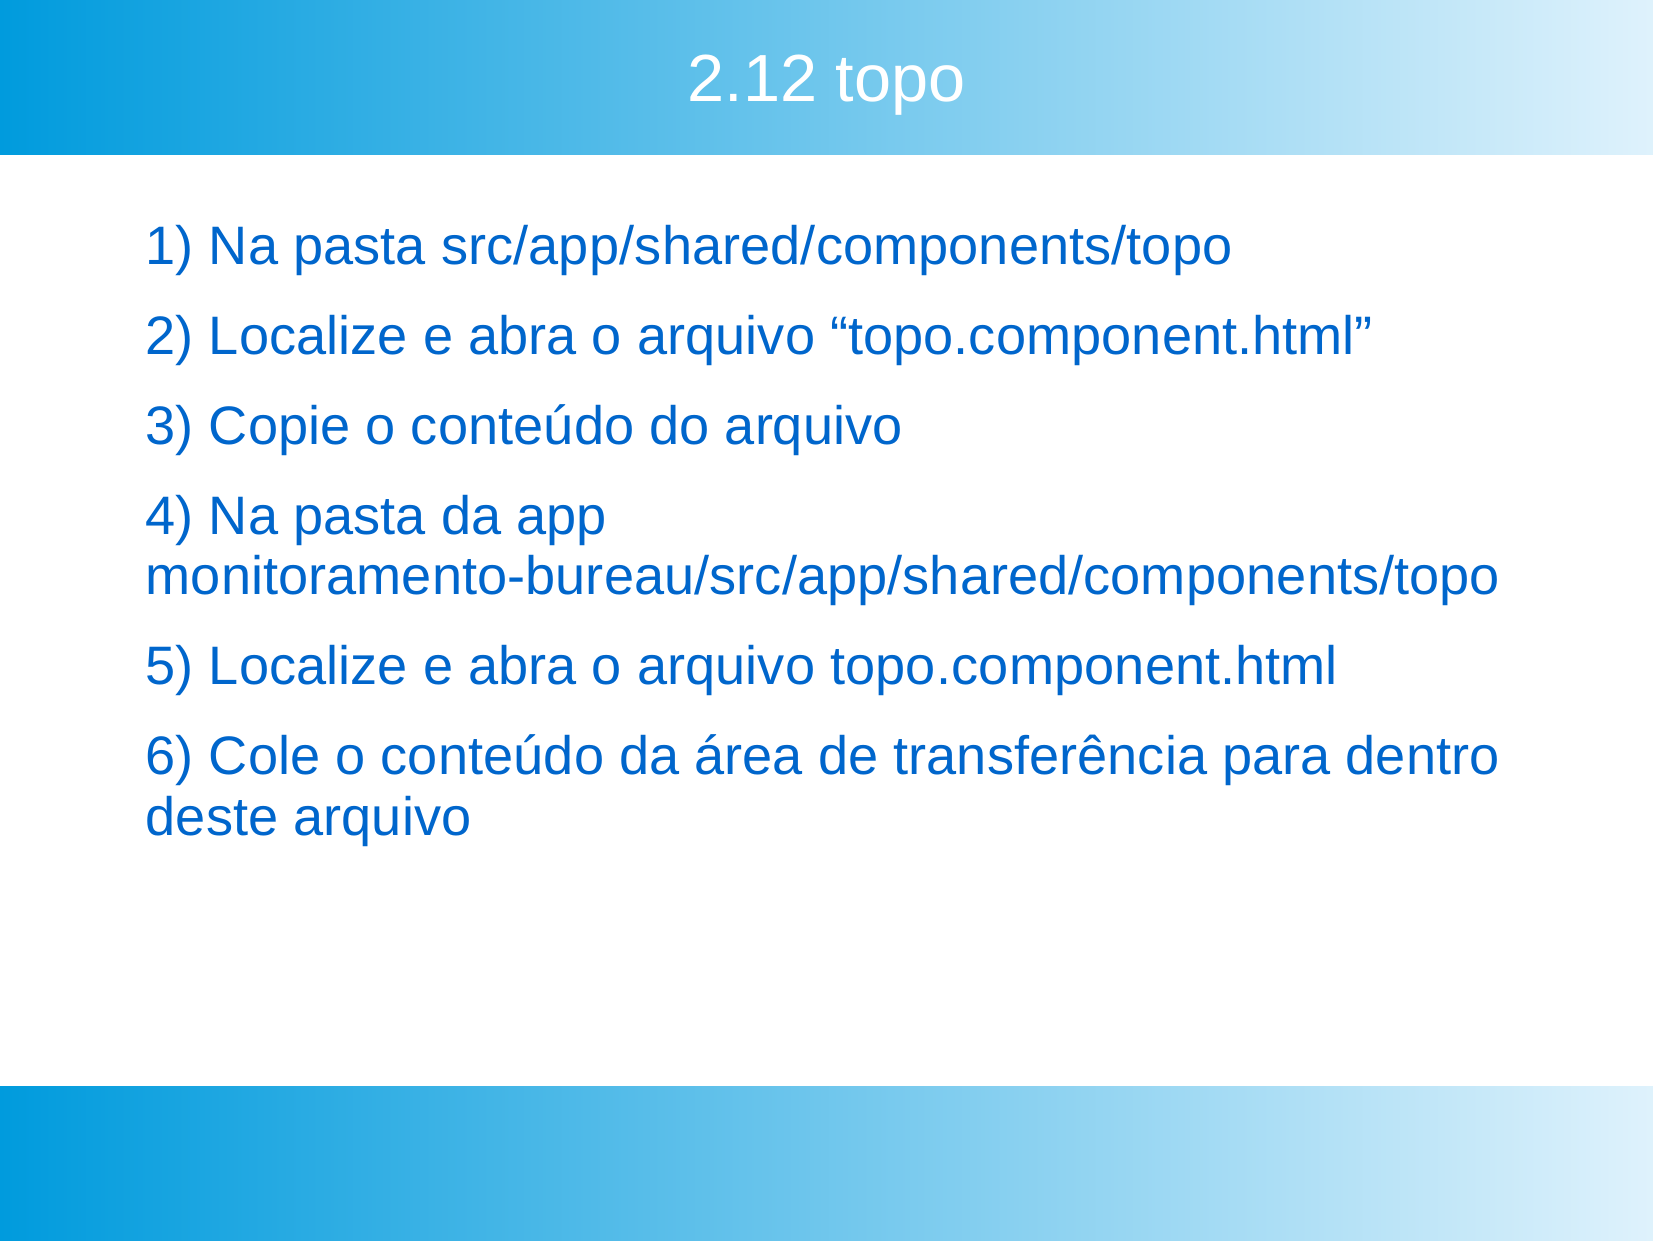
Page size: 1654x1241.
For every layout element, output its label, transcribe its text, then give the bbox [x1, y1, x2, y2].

title 2.12 topo [82, 25, 1571, 131]
list 1) Na pasta src/app/shared/components/topo 2) Localize e abra o arquivo “topo.component.html” 3) Copie o conteúdo do arquivo 4) Na pasta da app monitoramento-bureau/src/app/shared/components/topo 5) Localize e abra o arquivo topo.component.html 6) Cole o conteúdo da área de transferência para dentro deste arquivo [75, 215, 1564, 1036]
